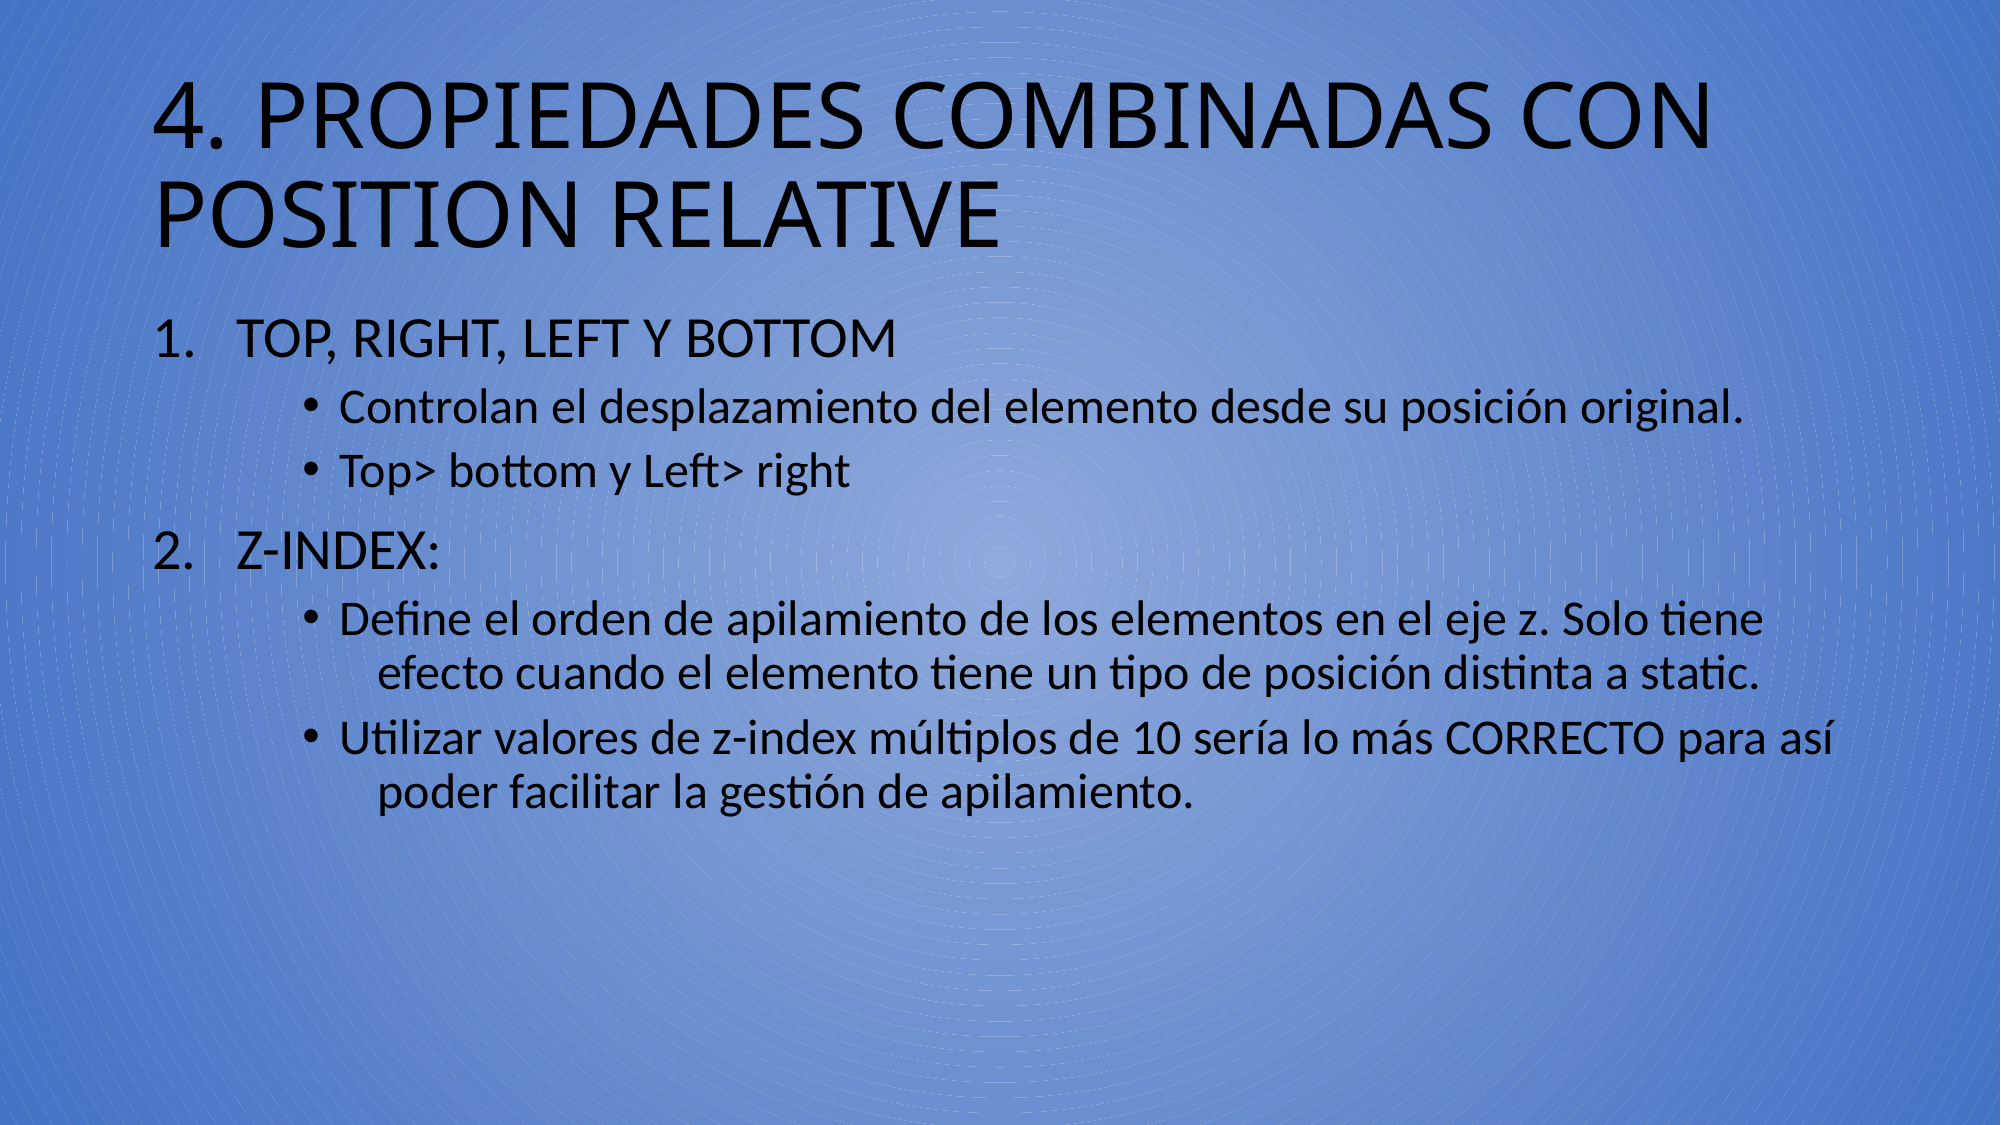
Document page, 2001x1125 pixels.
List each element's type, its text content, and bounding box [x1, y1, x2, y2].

title 4. PROPIEDADES COMBINADAS CON POSITION RELATIVE [137, 59, 1863, 278]
list TOP, RIGHT, LEFT Y BOTTOM Controlan el desplazamiento del elemento desde su posición original. Top> bottom y Left> right 2. Z-INDEX: Define el orden de apilamiento de los elementos en el eje z. Solo tiene efecto cuando el elemento tiene un tipo de posición distinta a static. Utilizar valores de z-index múltiplos de 10 sería lo más CORRECTO para así poder facilitar la gestión de apilamiento. [137, 299, 1863, 1014]
